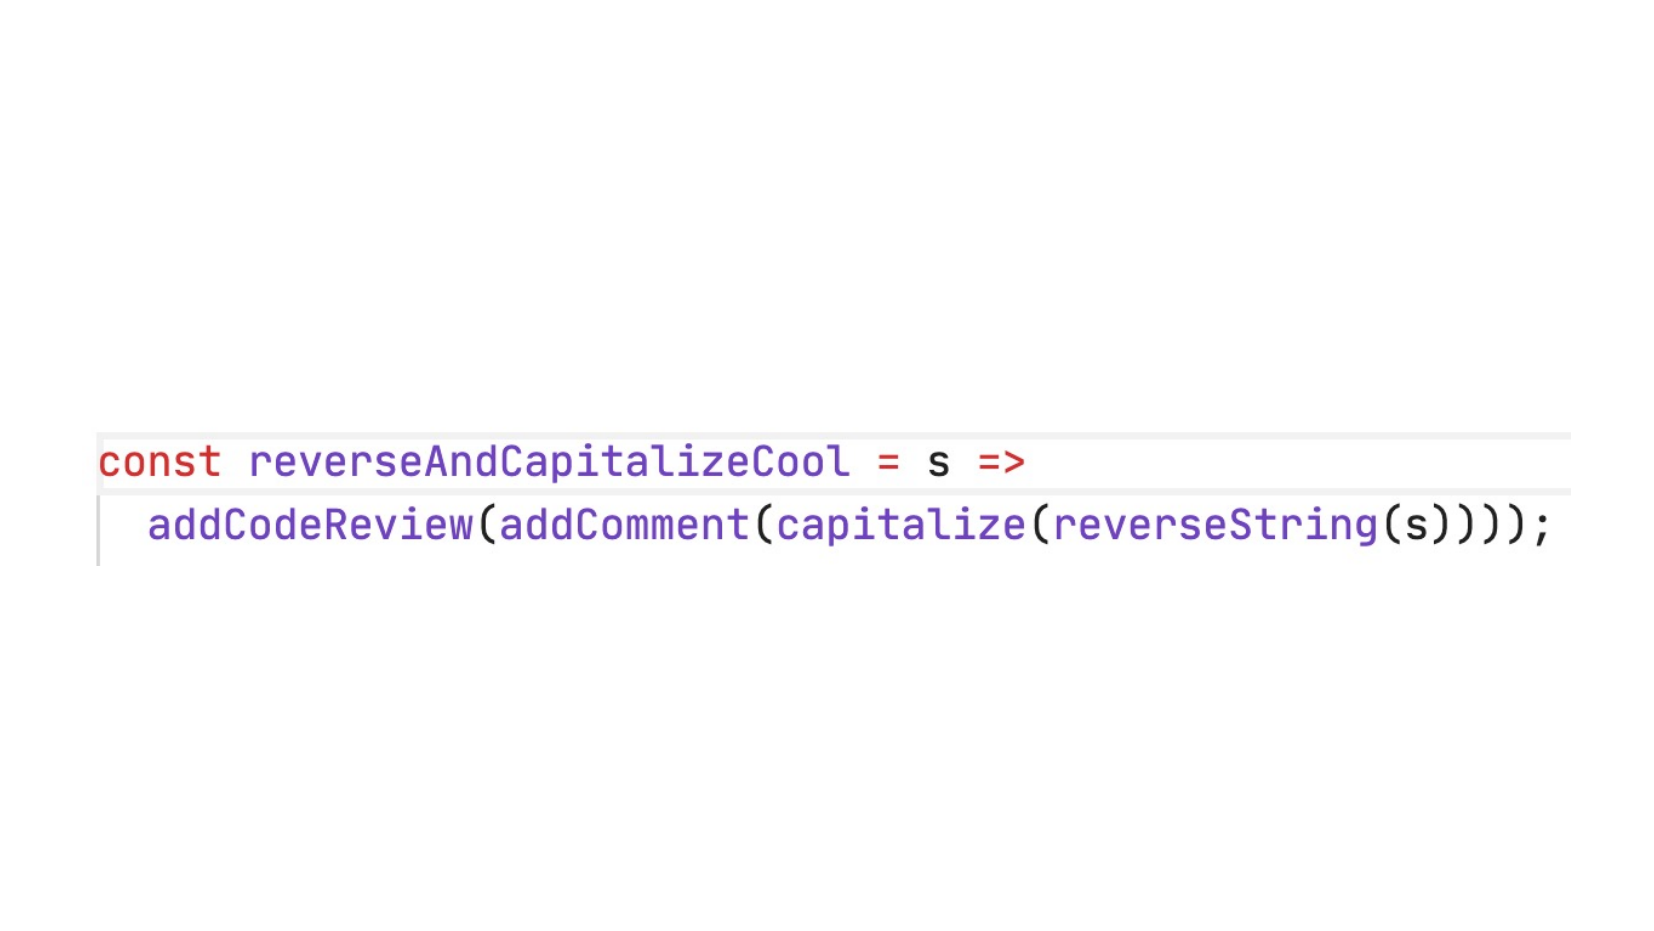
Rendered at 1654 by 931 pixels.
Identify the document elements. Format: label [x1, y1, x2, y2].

picture [82, 408, 1571, 567]
